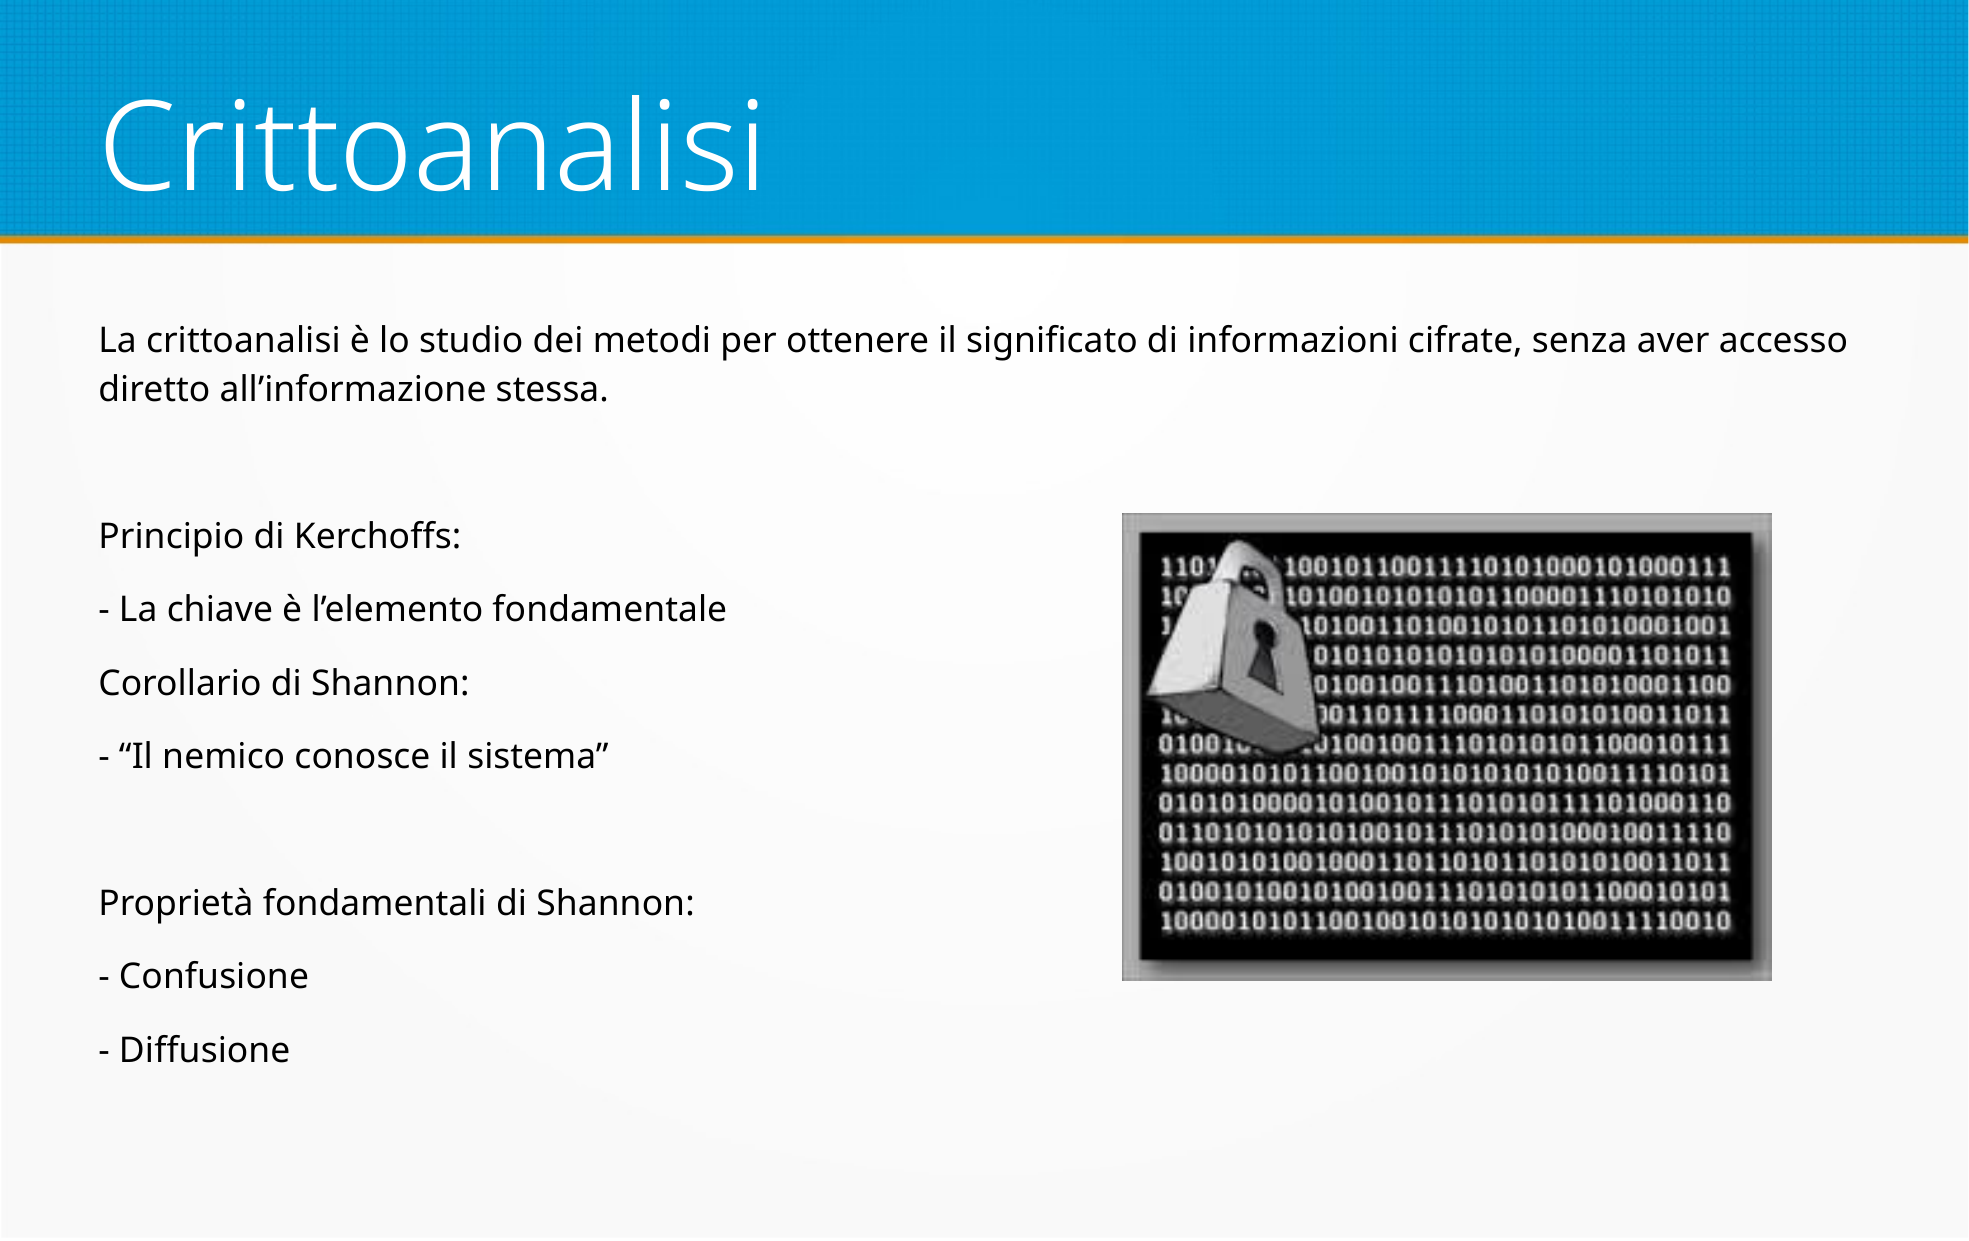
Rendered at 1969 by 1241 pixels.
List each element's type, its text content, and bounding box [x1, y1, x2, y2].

title Crittoanalisi [98, 19, 1870, 227]
list La crittoanalisi è lo studio dei metodi per ottenere il significato di informazioni cifrate, senza aver accesso diretto all’informazione stessa. Principio di Kerchoffs: - La chiave è l’elemento fondamentale Corollario di Shannon: - “Il nemico conosce il sistema” Proprietà fondamentali di Shannon: - Confusione - Diffusione [98, 315, 1861, 1081]
picture [0, 233, 1969, 1241]
